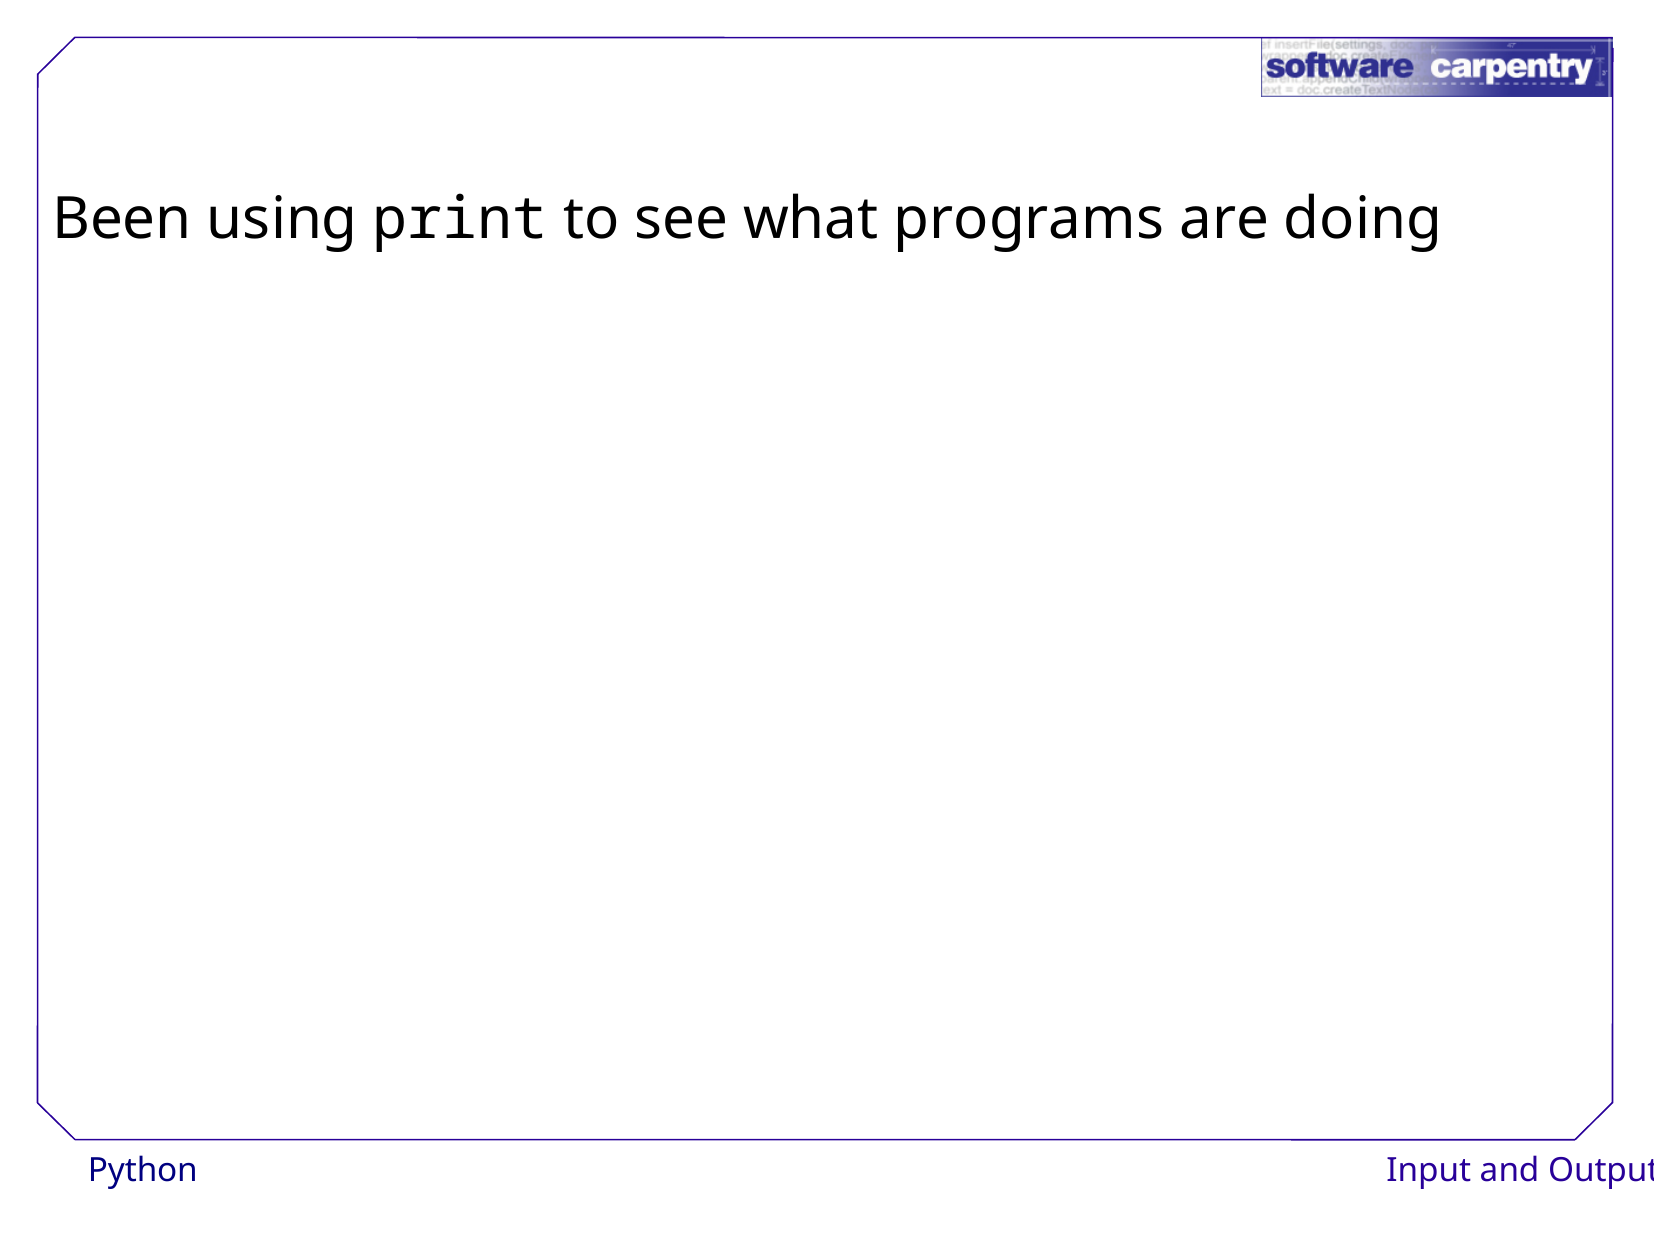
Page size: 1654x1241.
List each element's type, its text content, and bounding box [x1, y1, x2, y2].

picture [1261, 39, 1613, 97]
text_box Been using print to see what programs are doing [37, 138, 1607, 259]
